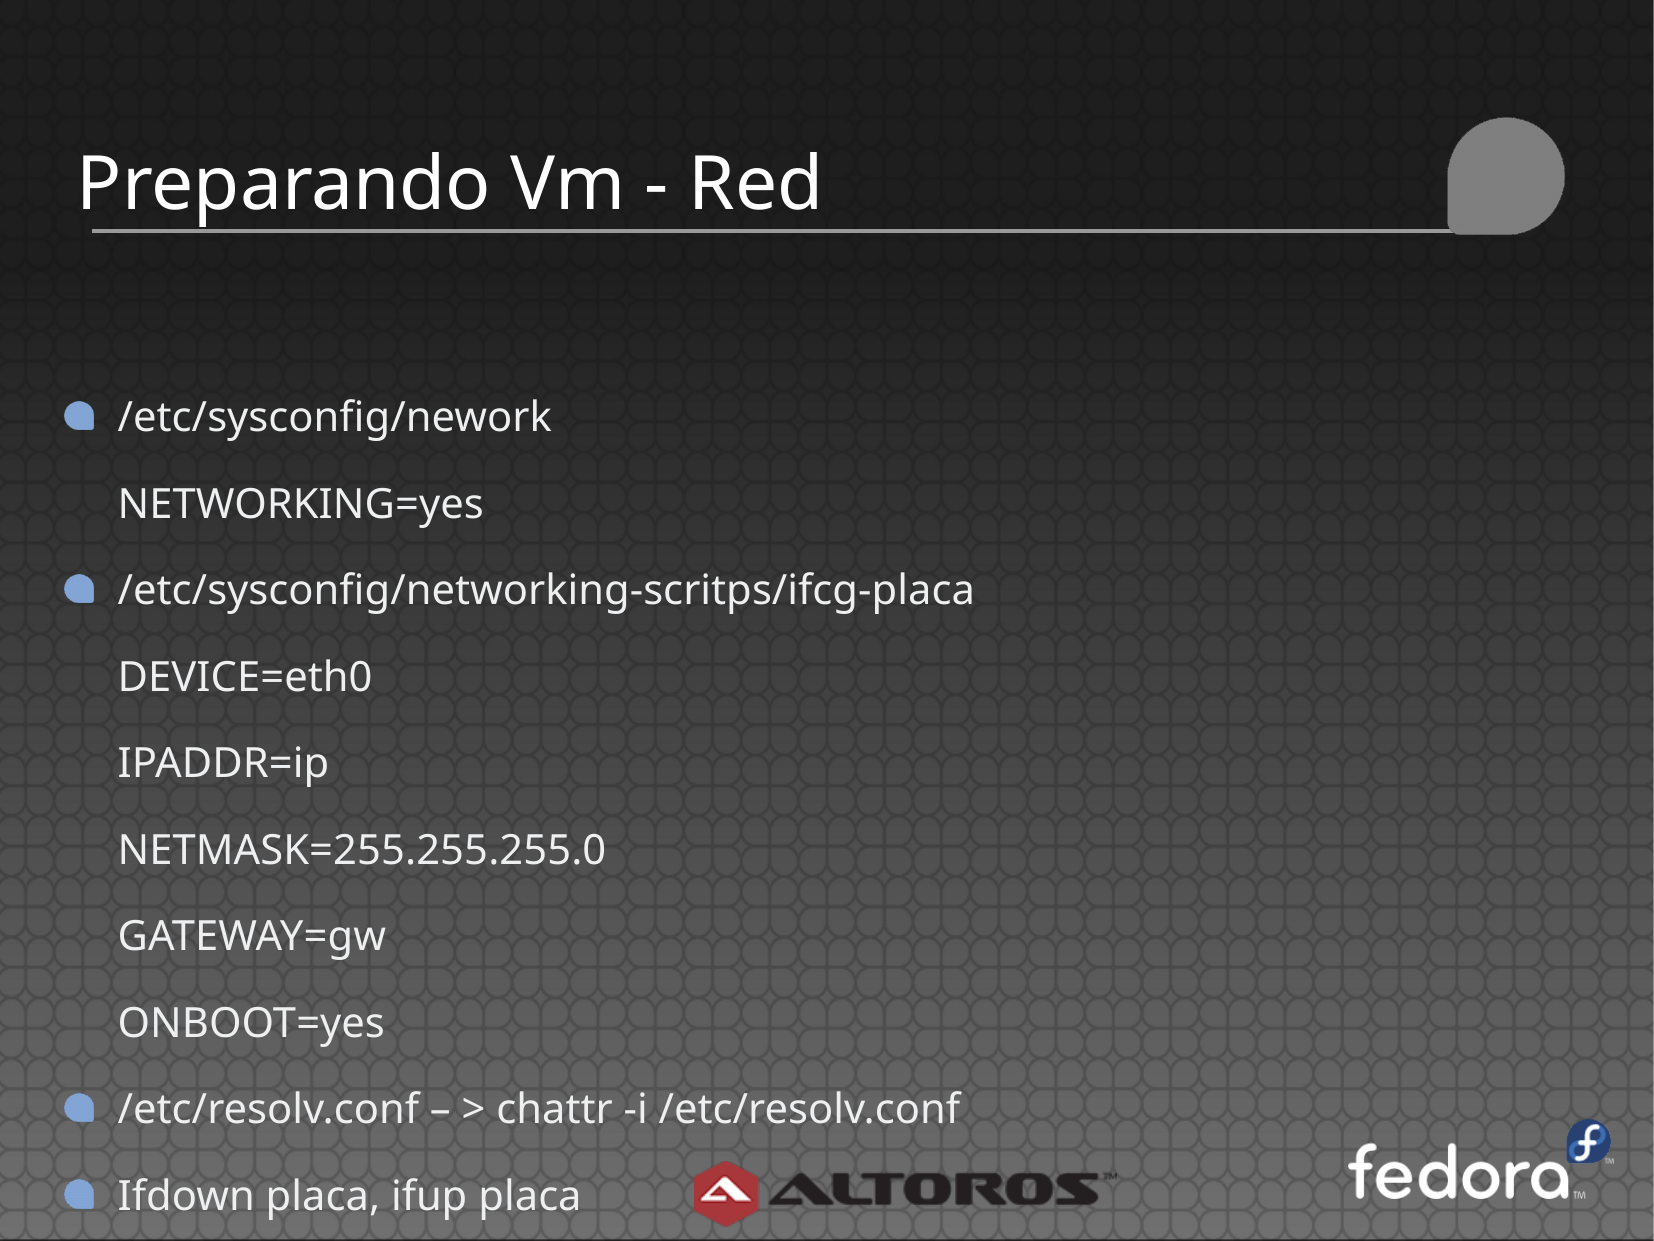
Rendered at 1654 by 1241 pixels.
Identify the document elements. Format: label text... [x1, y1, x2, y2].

picture [694, 1161, 1117, 1227]
picture [0, 0, 1654, 1241]
list /etc/sysconfig/nework NETWORKING=yes /etc/sysconfig/networking-scritps/ifcg-placa DEVICE=eth0 IPADDR=ip NETMASK=255.255.255.0 GATEWAY=gw ONBOOT=yes /etc/resolv.conf – > chattr -i /etc/resolv.conf Ifdown placa, ifup placa [46, 300, 1536, 1241]
title Preparando Vm - Red [76, 112, 1566, 249]
